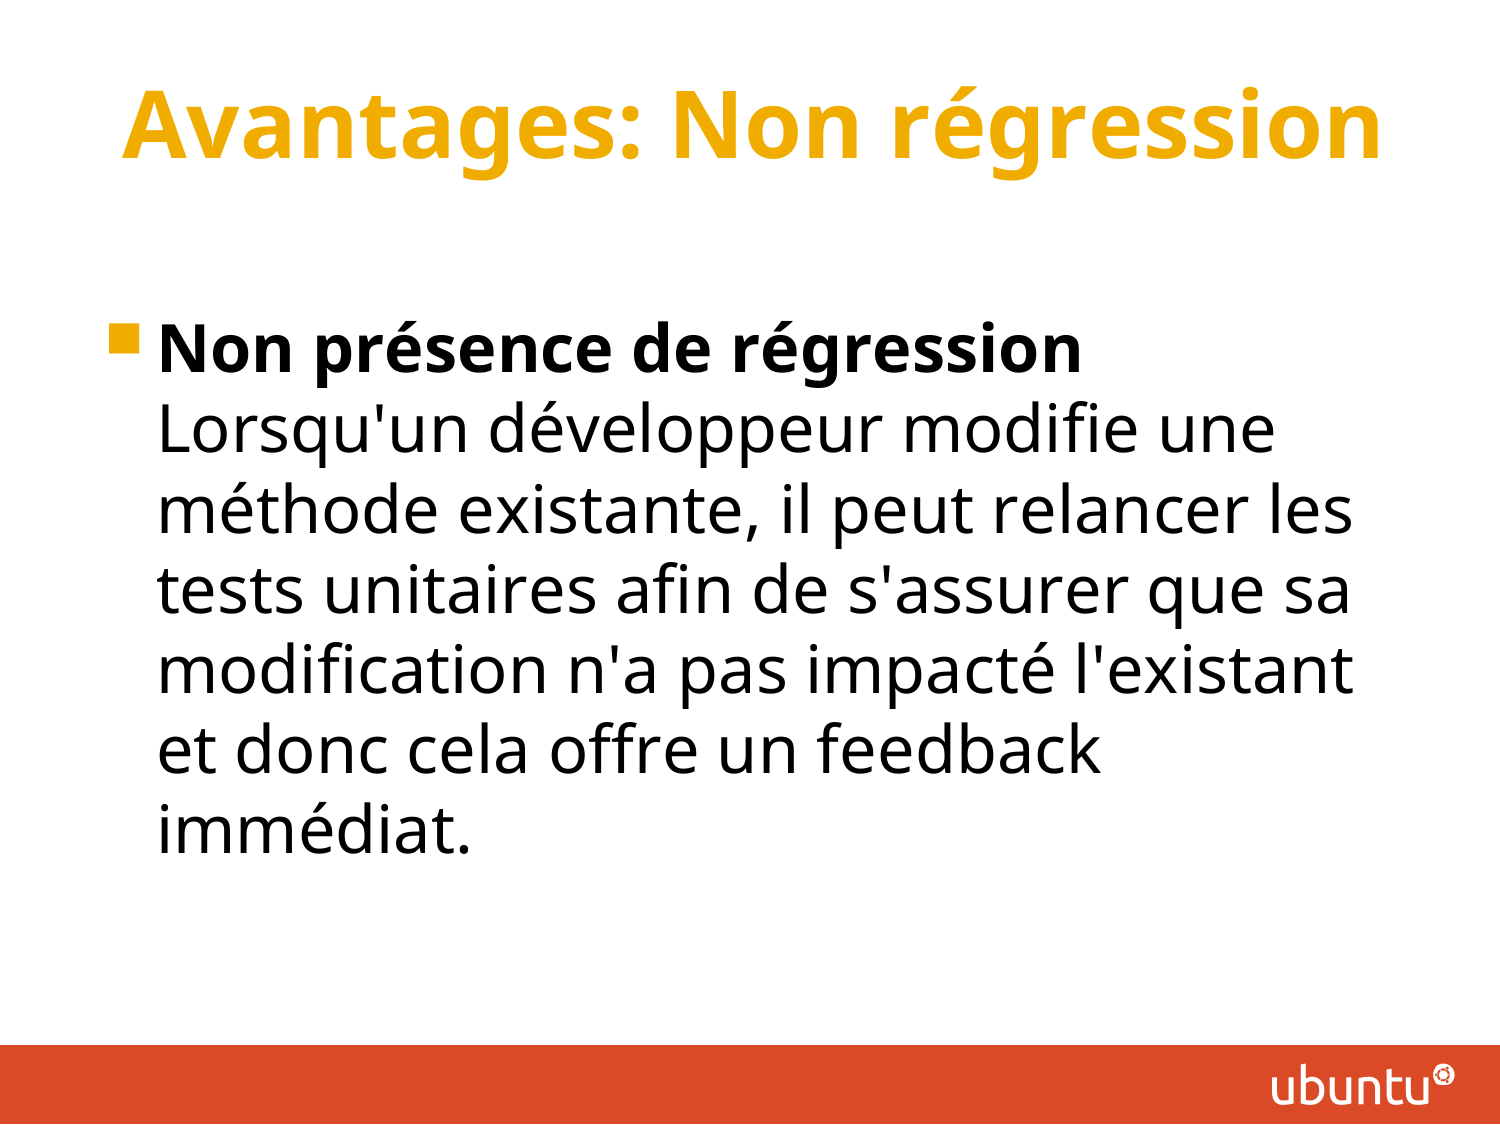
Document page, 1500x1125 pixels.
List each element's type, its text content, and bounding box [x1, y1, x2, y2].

list Non présence de régression Lorsqu'un développeur modifie une méthode existante, il peut relancer les tests unitaires afin de s'assurer que sa modification n'a pas impacté l'existant et donc cela offre un feedback immédiat. [75, 291, 1425, 1050]
title Avantages: Non régression [75, 25, 1425, 231]
picture [0, 1045, 1500, 1124]
